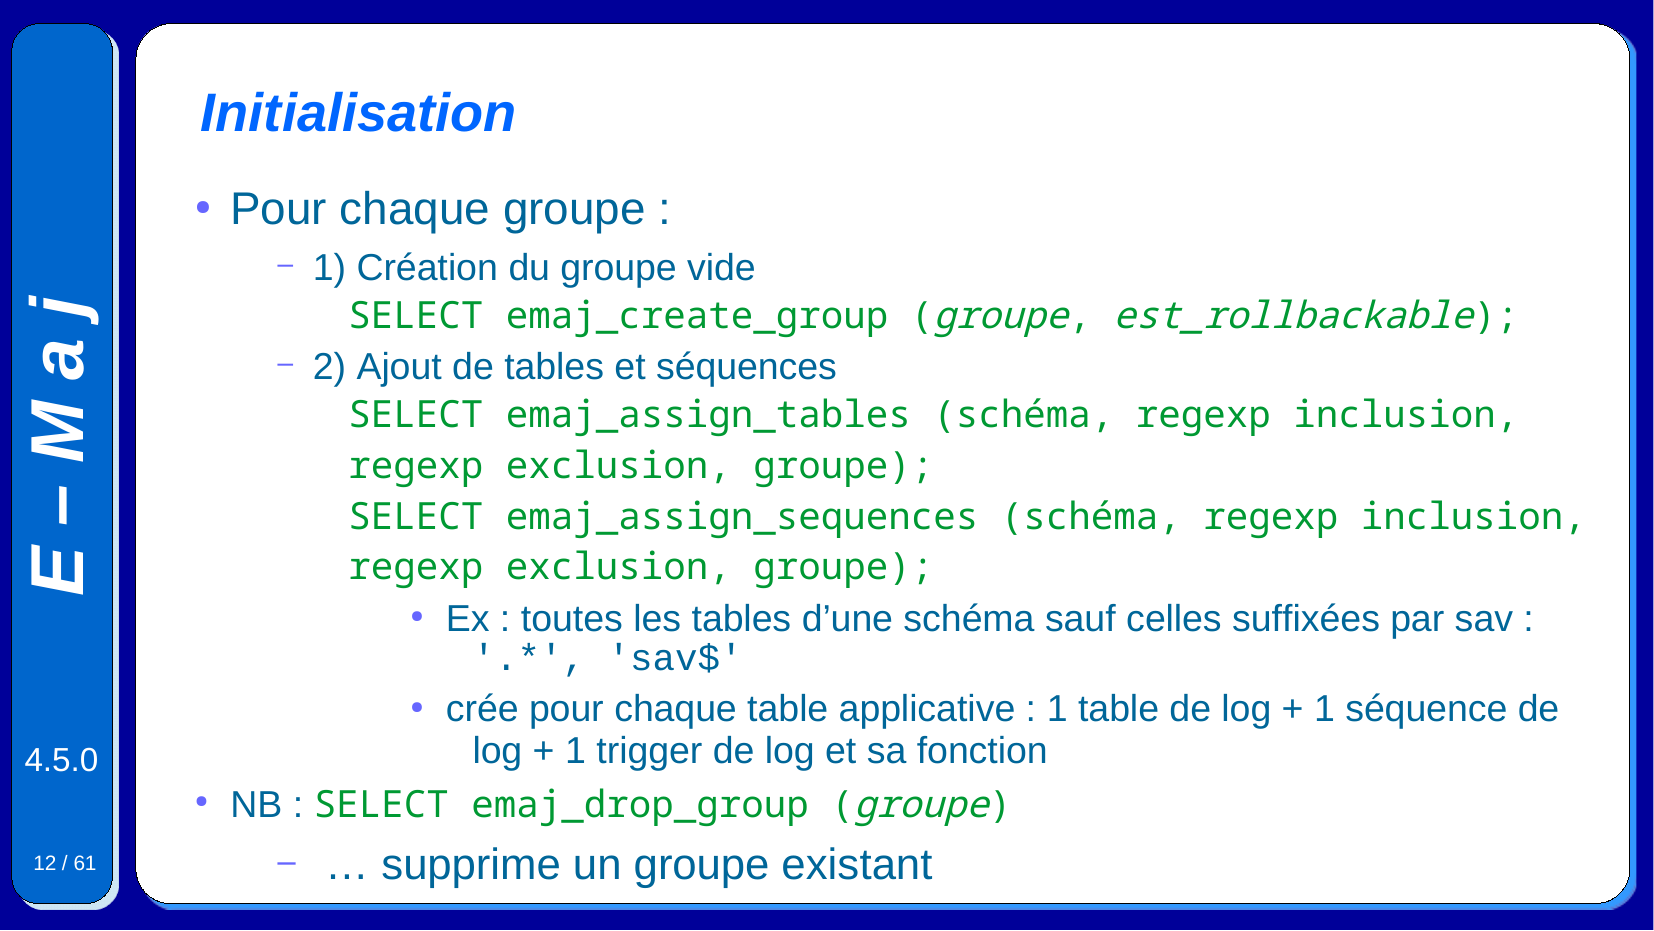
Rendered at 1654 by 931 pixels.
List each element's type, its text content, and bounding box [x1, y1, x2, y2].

title Initialisation [200, 34, 1575, 183]
list Pour chaque groupe : 1) Création du groupe vide SELECT emaj_create_group (groupe, est_rollbackable); 2) Ajout de tables et séquences SELECT emaj_assign_tables (schéma, regexp inclusion, regexp exclusion, groupe); SELECT emaj_assign_sequences (schéma, regexp inclusion, regexp exclusion, groupe); Ex : toutes les tables d’une schéma sauf celles suffixées par sav : '.*', 'sav$' crée pour chaque table applicative : 1 table de log + 1 séquence de log + 1 trigger de log et sa fonction NB : SELECT emaj_drop_group (groupe) … supprime un groupe existant [177, 183, 1587, 888]
